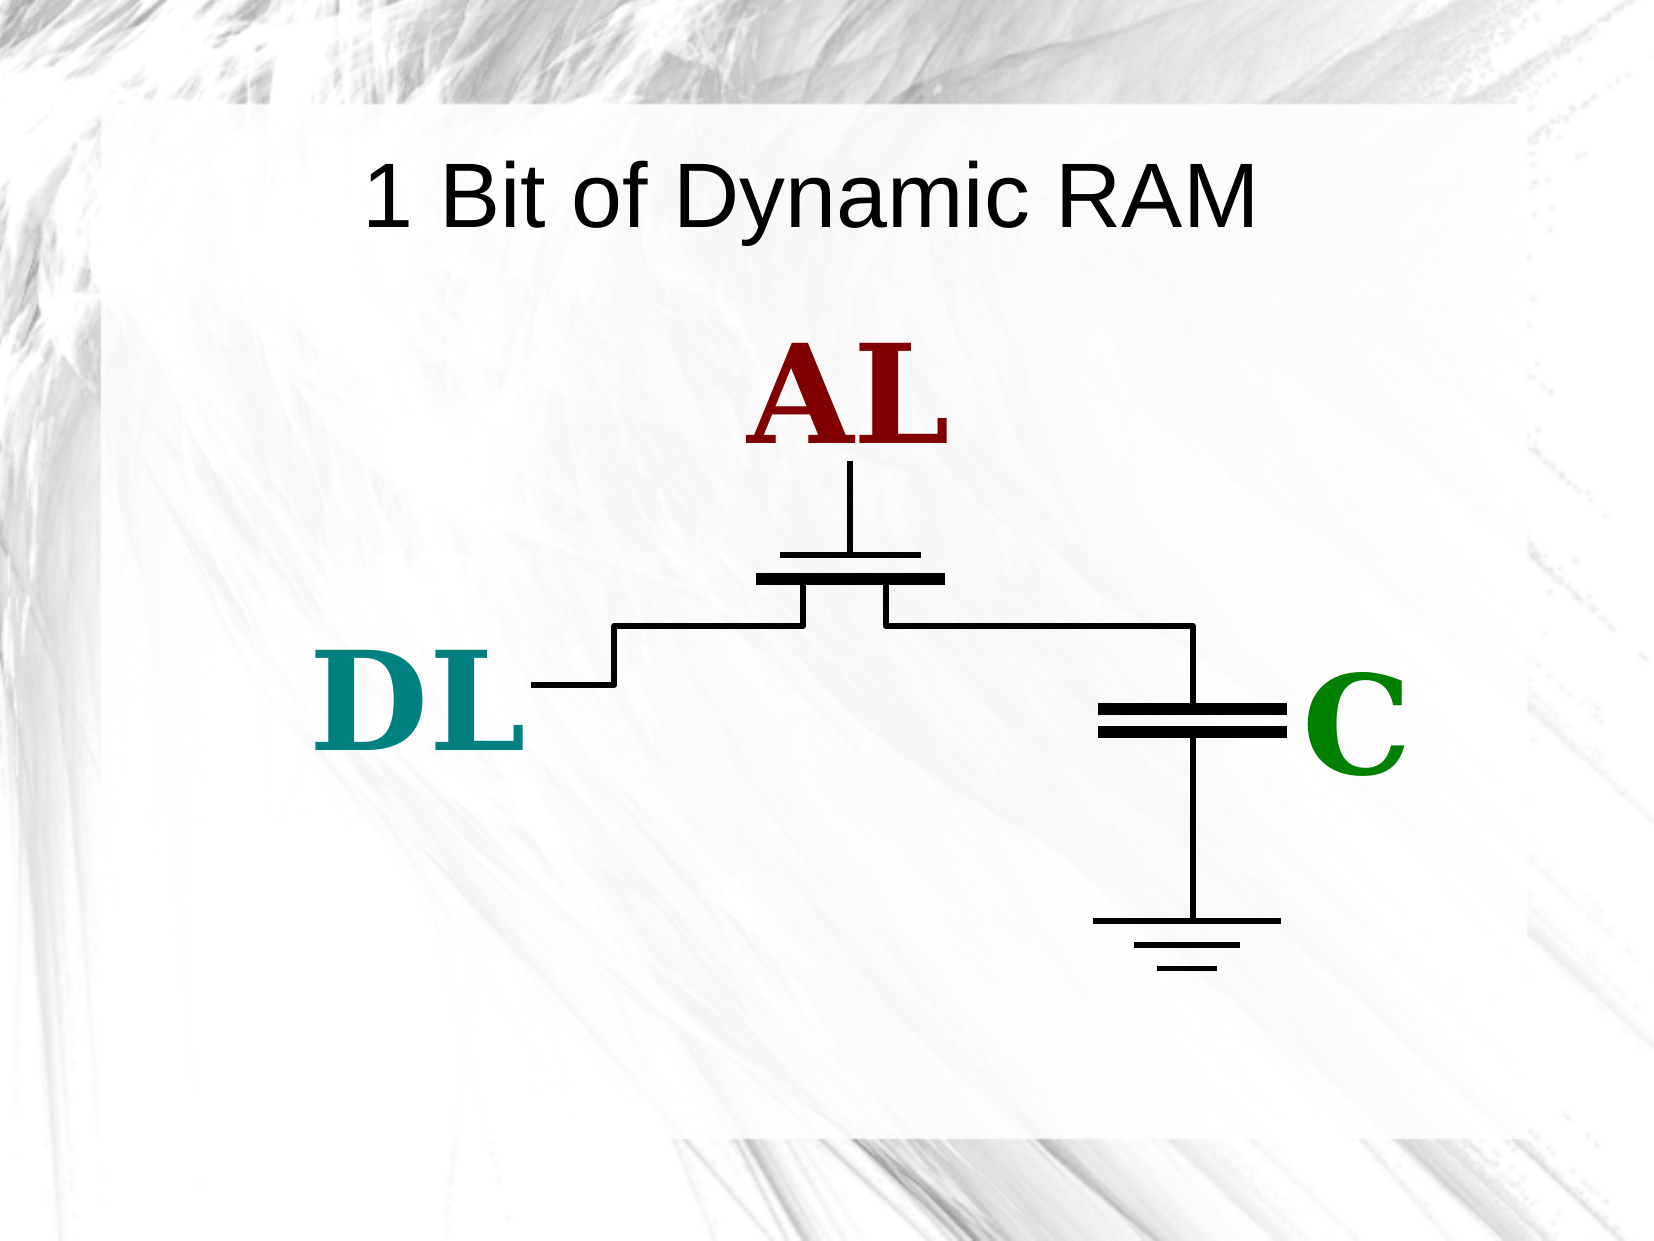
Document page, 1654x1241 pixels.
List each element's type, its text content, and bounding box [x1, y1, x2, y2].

picture [0, 0, 1654, 1241]
text_box C [1287, 638, 1521, 815]
text_box AL [732, 307, 966, 484]
text_box DL [295, 614, 556, 791]
title 1 Bit of Dynamic RAM [118, 112, 1506, 281]
